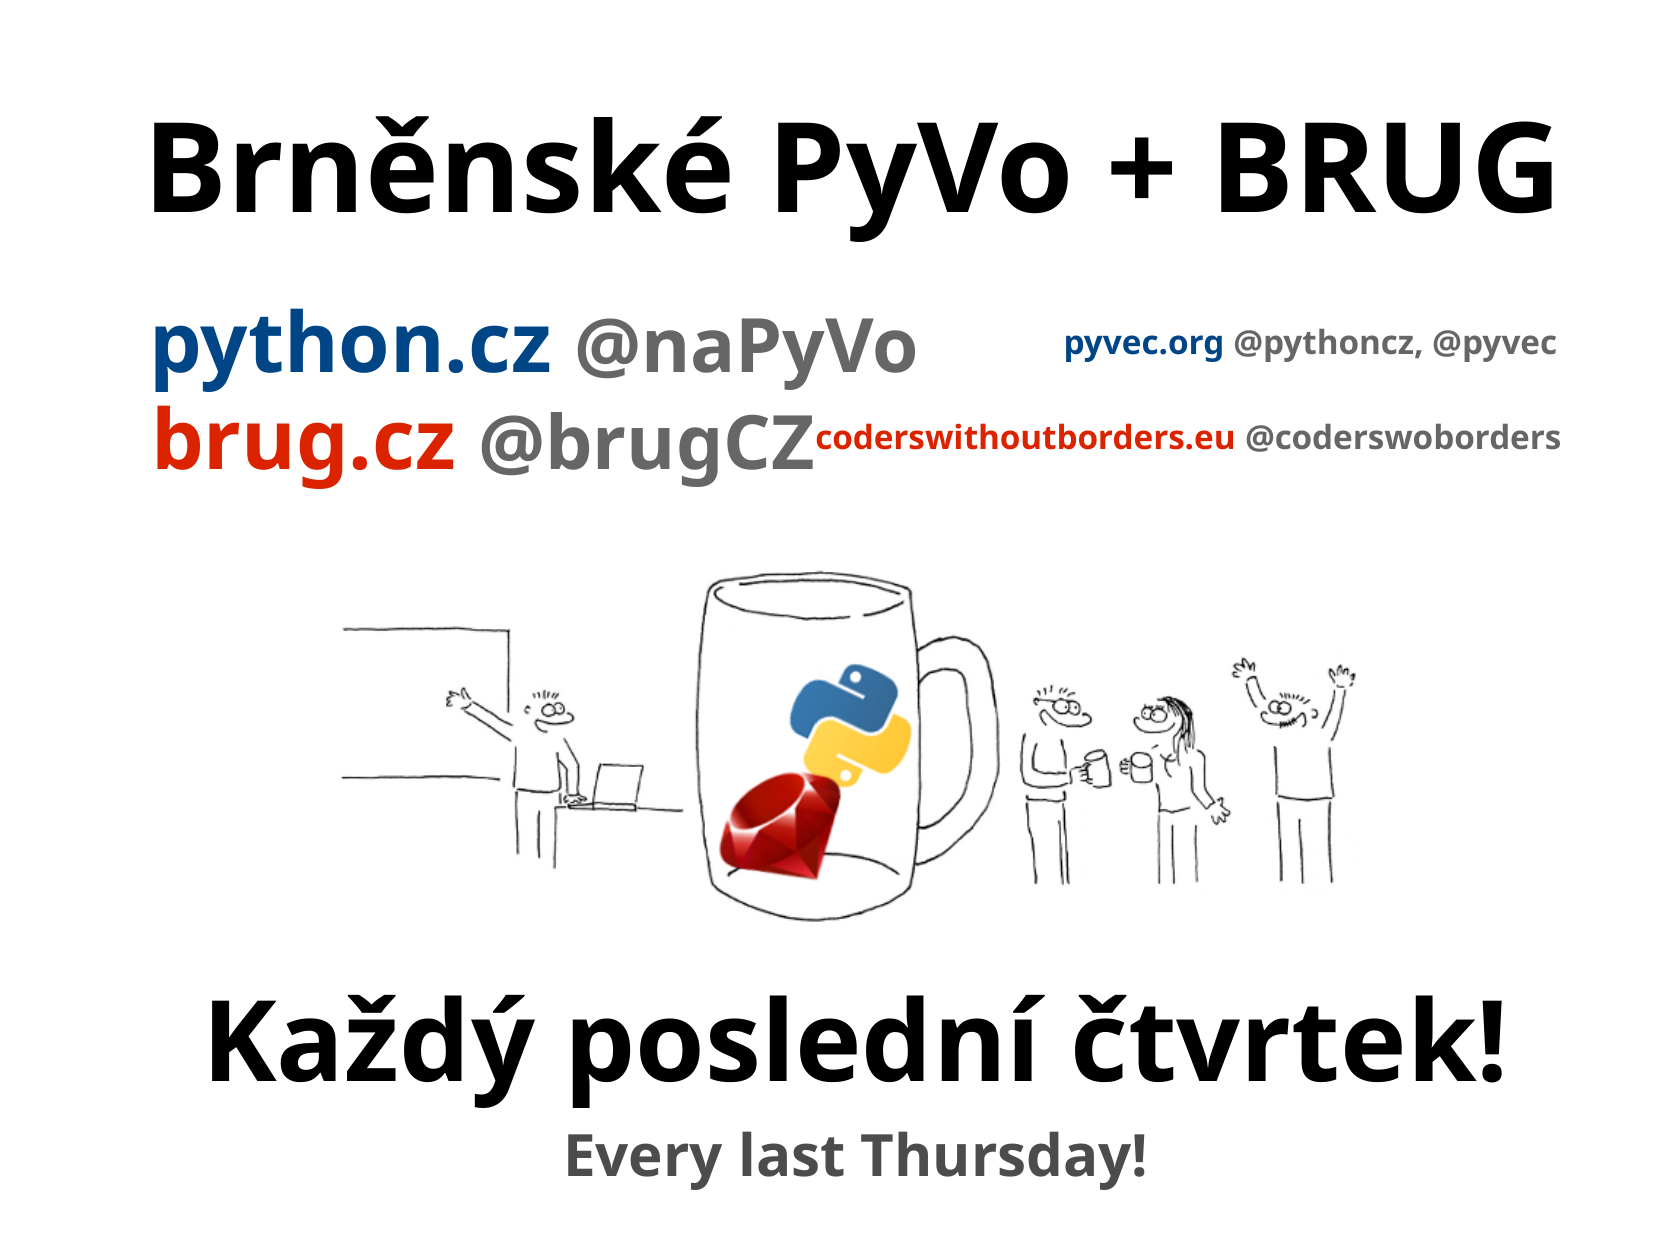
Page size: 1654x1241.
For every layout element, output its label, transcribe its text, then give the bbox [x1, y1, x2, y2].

text_box [340, 633, 503, 774]
text_box python.cz @naPyVo [134, 276, 906, 389]
text_box brug.cz @brugCZ [136, 373, 928, 486]
text_box pyvec.org @pythoncz, @pyvec [1048, 312, 1591, 383]
picture [327, 552, 1369, 938]
text_box Každý poslední čtvrtek! Every last Thursday! [187, 953, 1478, 1168]
text_box Brněnské PyVo + BRUG [128, 71, 1528, 232]
text_box coderswithoutborders.eu @coderswoborders [800, 406, 1593, 478]
